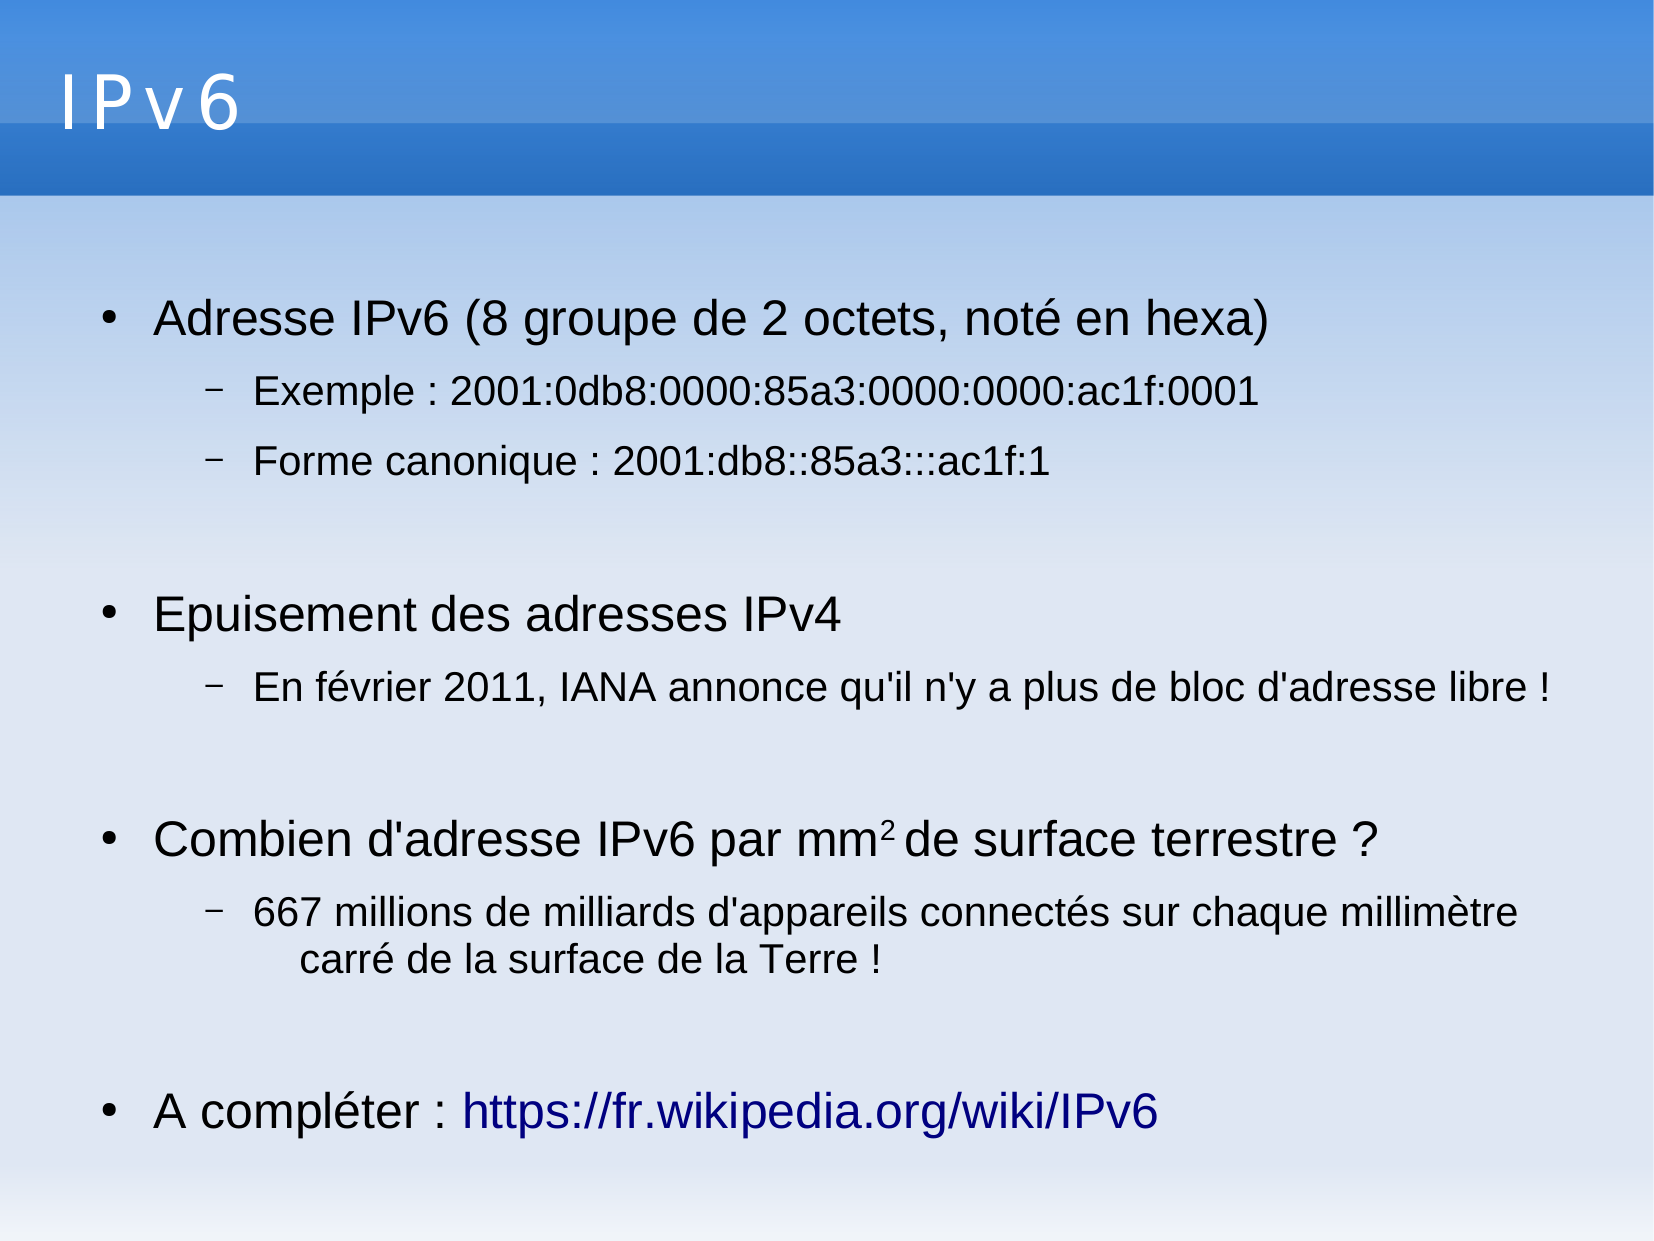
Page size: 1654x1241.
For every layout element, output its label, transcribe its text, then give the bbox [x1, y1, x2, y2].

list Adresse IPv6 (8 groupe de 2 octets, noté en hexa) Exemple : 2001:0db8:0000:85a3:0000:0000:ac1f:0001 Forme canonique : 2001:db8::85a3:::ac1f:1 Epuisement des adresses IPv4 En février 2011, IANA annonce qu'il n'y a plus de bloc d'adresse libre ! Combien d'adresse IPv6 par mm2 de surface terrestre ? 667 millions de milliards d'appareils connectés sur chaque millimètre carré de la surface de la Terre ! A compléter : https://fr.wikipedia.org/wiki/IPv6 [82, 290, 1571, 1140]
picture [0, 0, 1654, 1241]
title IPv6 [59, 29, 1270, 178]
